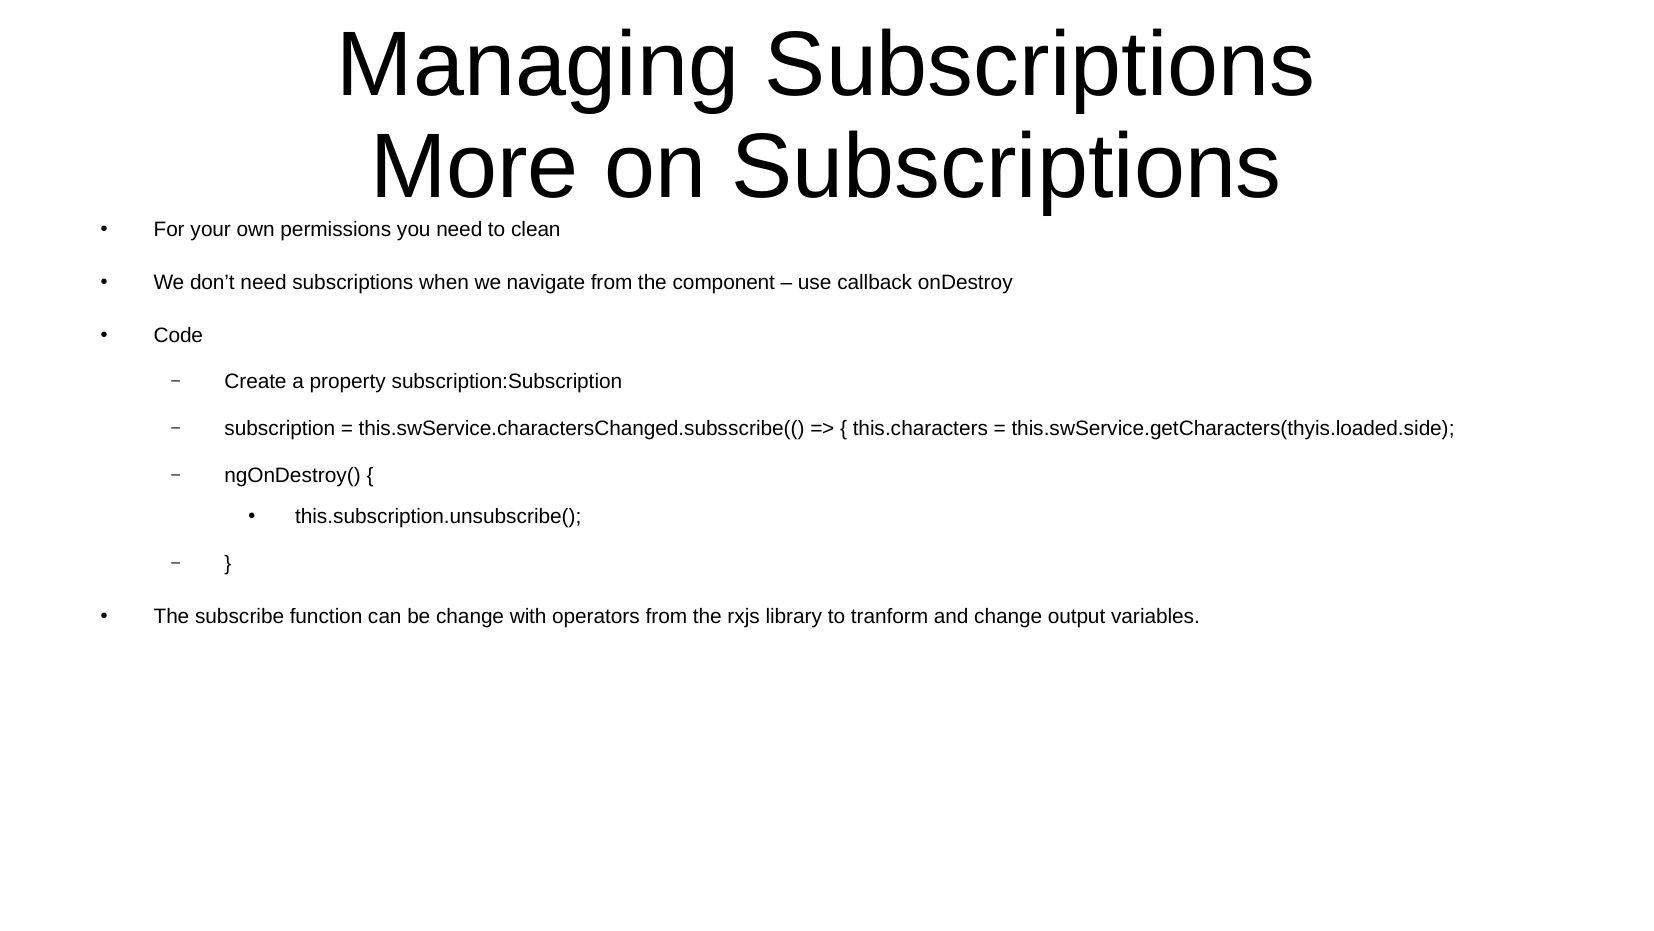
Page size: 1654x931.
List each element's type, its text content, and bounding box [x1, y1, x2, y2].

title Managing Subscriptions More on Subscriptions [82, 12, 1571, 217]
list For your own permissions you need to clean We don’t need subscriptions when we navigate from the component – use callback onDestroy Code Create a property subscription:Subscription subscription = this.swService.charactersChanged.subsscribe(() => { this.characters = this.swService.getCharacters(thyis.loaded.side); ngOnDestroy() { this.subscription.unsubscribe(); } The subscribe function can be change with operators from the rxjs library to tranform and change output variables. [82, 217, 1636, 916]
